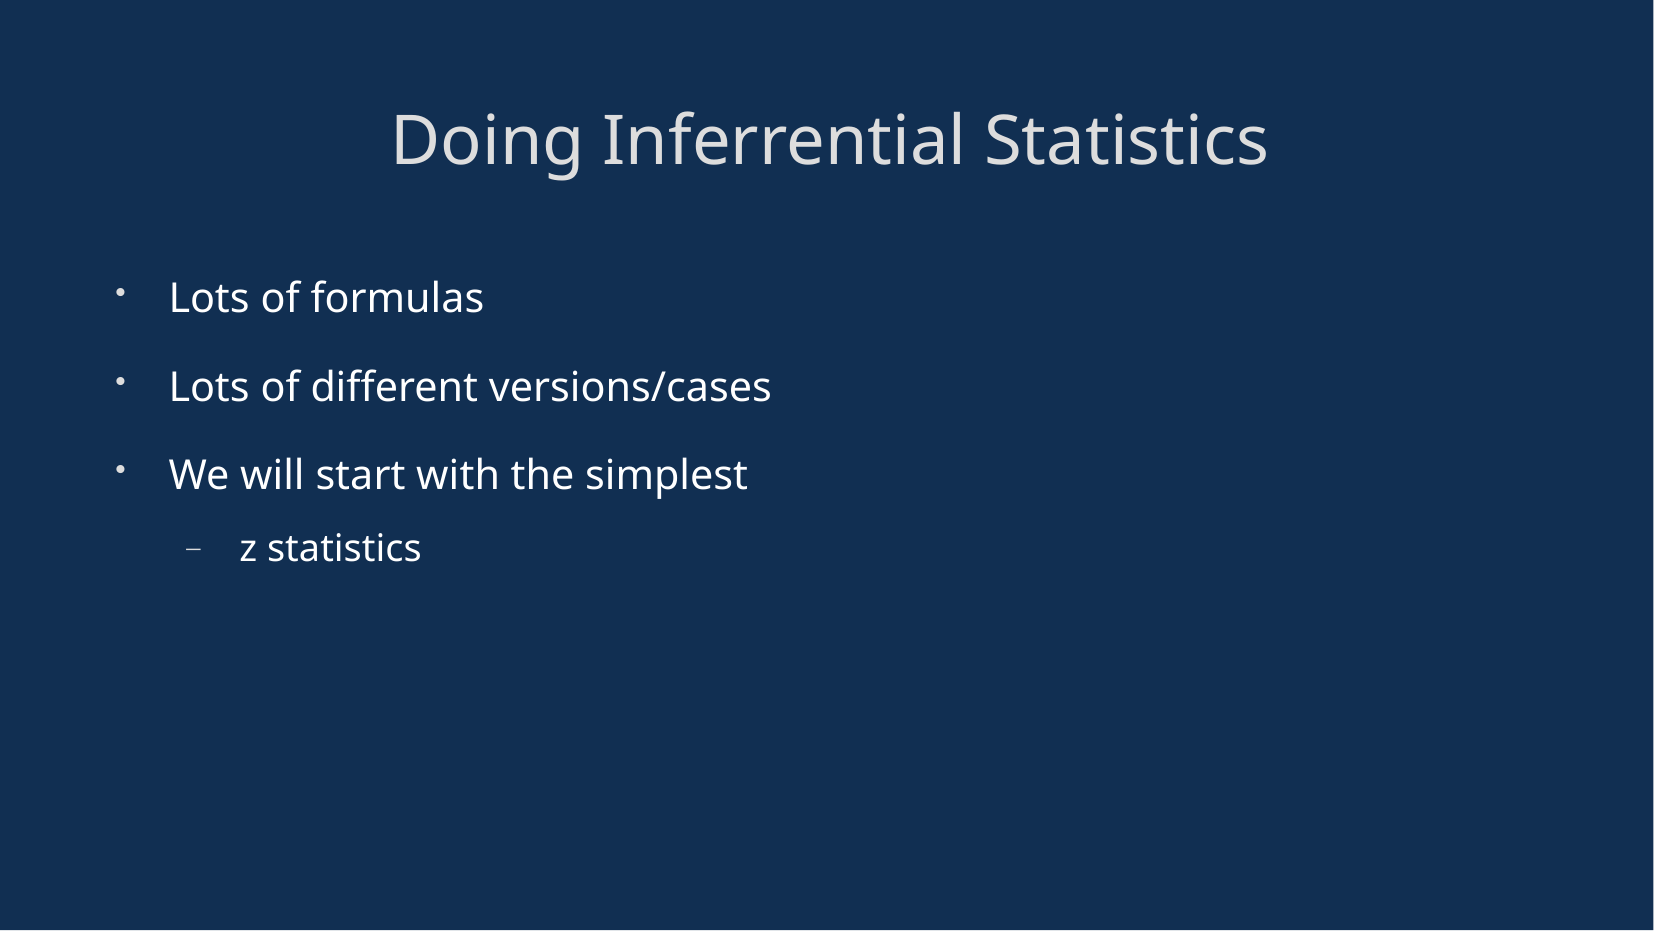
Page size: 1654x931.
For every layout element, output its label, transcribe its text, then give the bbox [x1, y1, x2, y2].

title Doing Inferrential Statistics [97, 56, 1563, 220]
list Lots of formulas Lots of different versions/cases We will start with the simplest z statistics [97, 268, 1563, 806]
